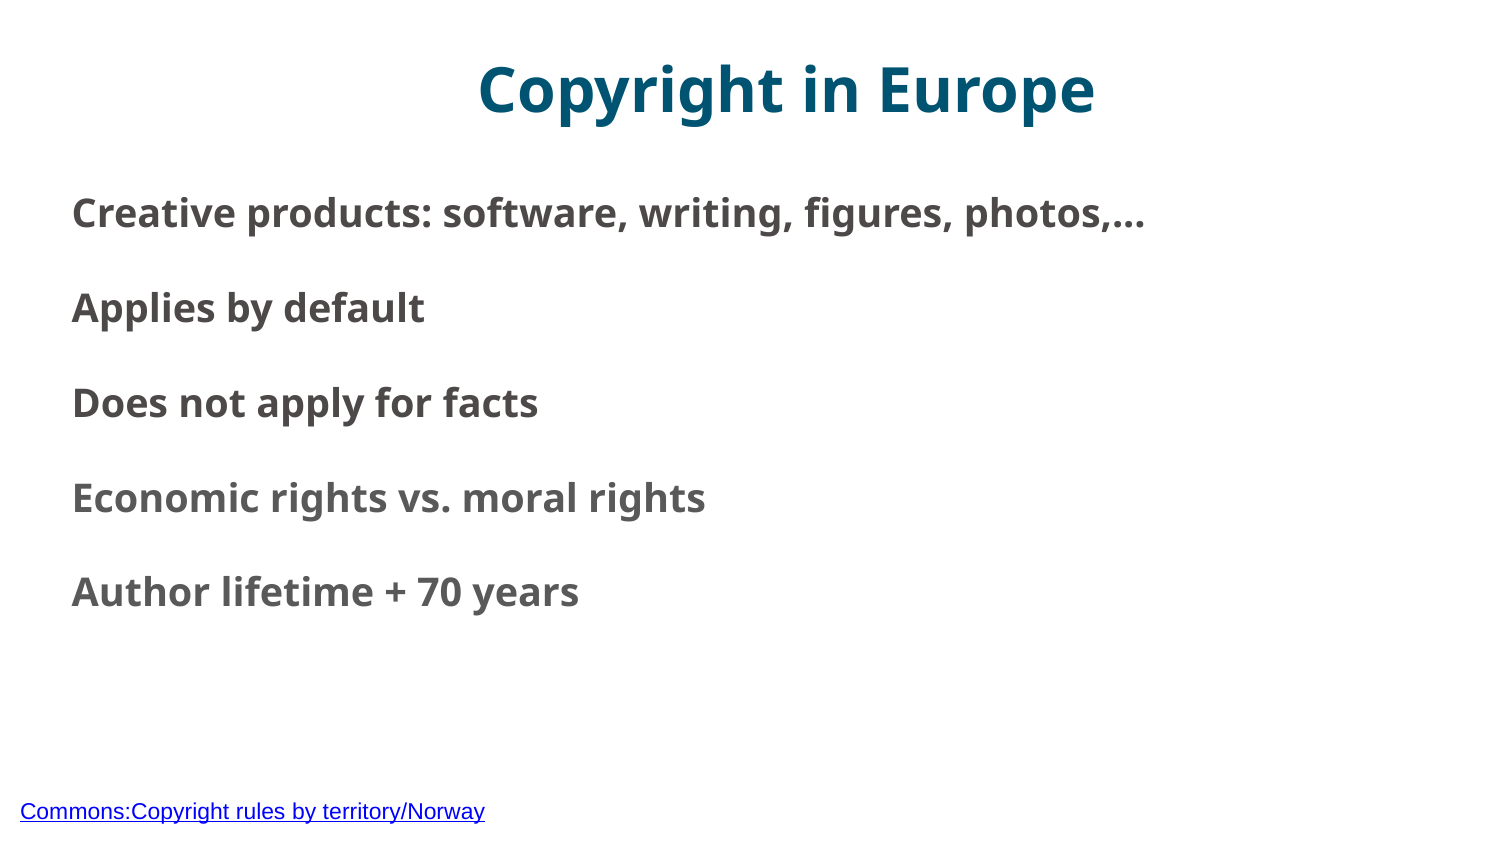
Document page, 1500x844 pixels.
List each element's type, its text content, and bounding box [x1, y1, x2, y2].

text_box Creative products: software, writing, figures, photos,... Applies by default Does not apply for facts Economic rights vs. moral rights Author lifetime + 70 years [71, 188, 1324, 678]
text_box Copyright in Europe [292, 44, 1282, 159]
text_box Commons:Copyright rules by territory/Norway [4, 781, 1282, 840]
